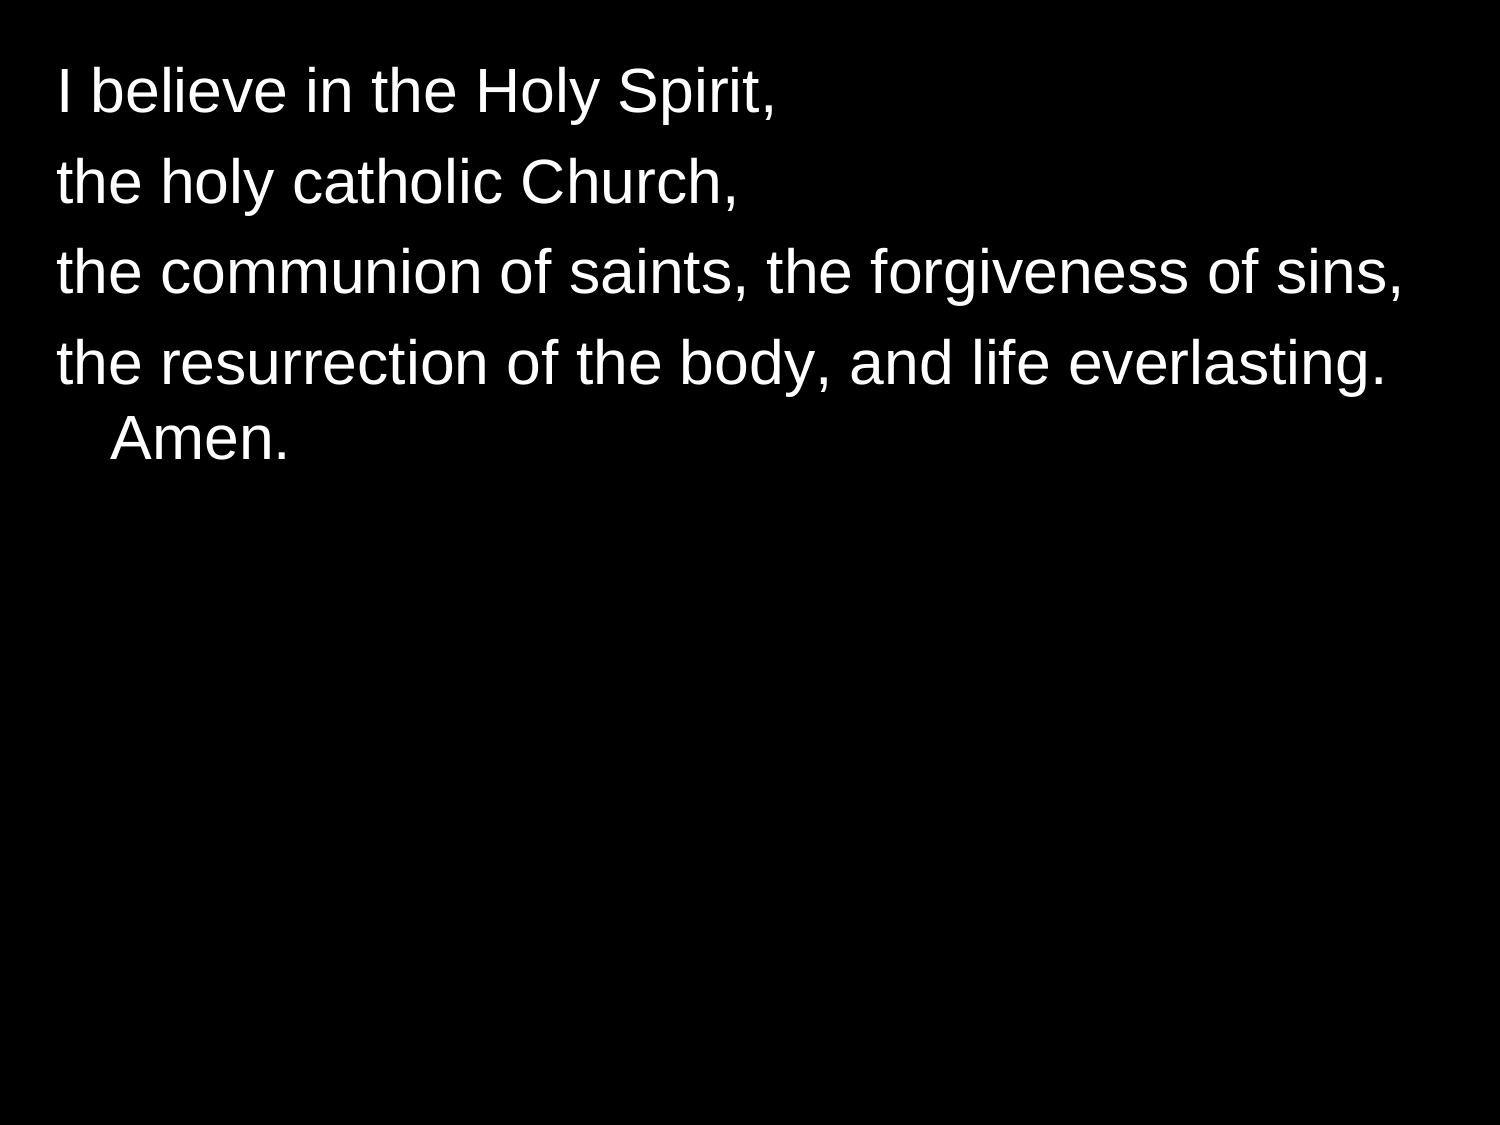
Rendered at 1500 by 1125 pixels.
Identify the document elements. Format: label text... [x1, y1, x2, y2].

list I believe in the Holy Spirit, the holy catholic Church, the communion of saints, the forgiveness of sins, the resurrection of the body, and life everlasting. Amen. [41, 42, 1453, 885]
